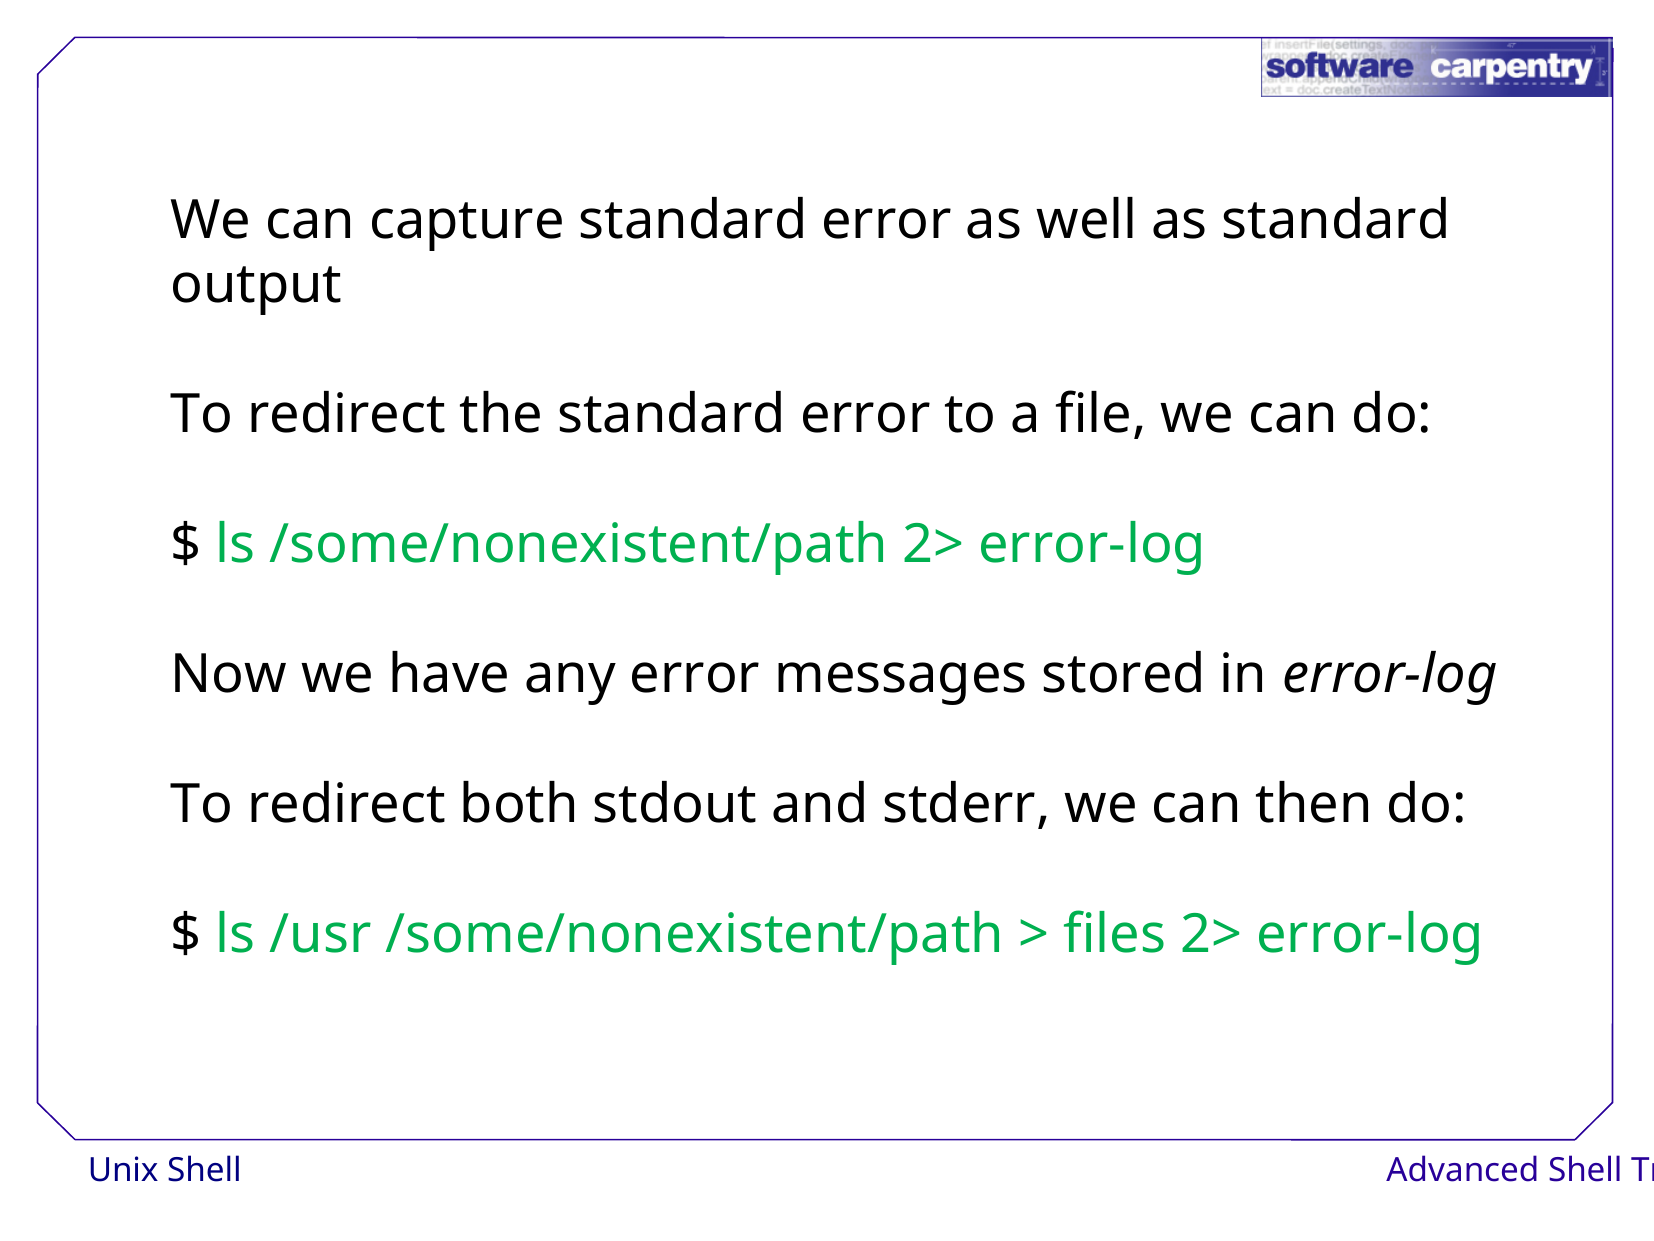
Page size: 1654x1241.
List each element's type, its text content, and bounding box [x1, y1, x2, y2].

text_box We can capture standard error as well as standard output To redirect the standard error to a file, we can do: $ ls /some/nonexistent/path 2> error-log Now we have any error messages stored in error-log To redirect both stdout and stderr, we can then do: $ ls /usr /some/nonexistent/path > files 2> error-log [155, 176, 1593, 972]
picture [1261, 39, 1613, 97]
